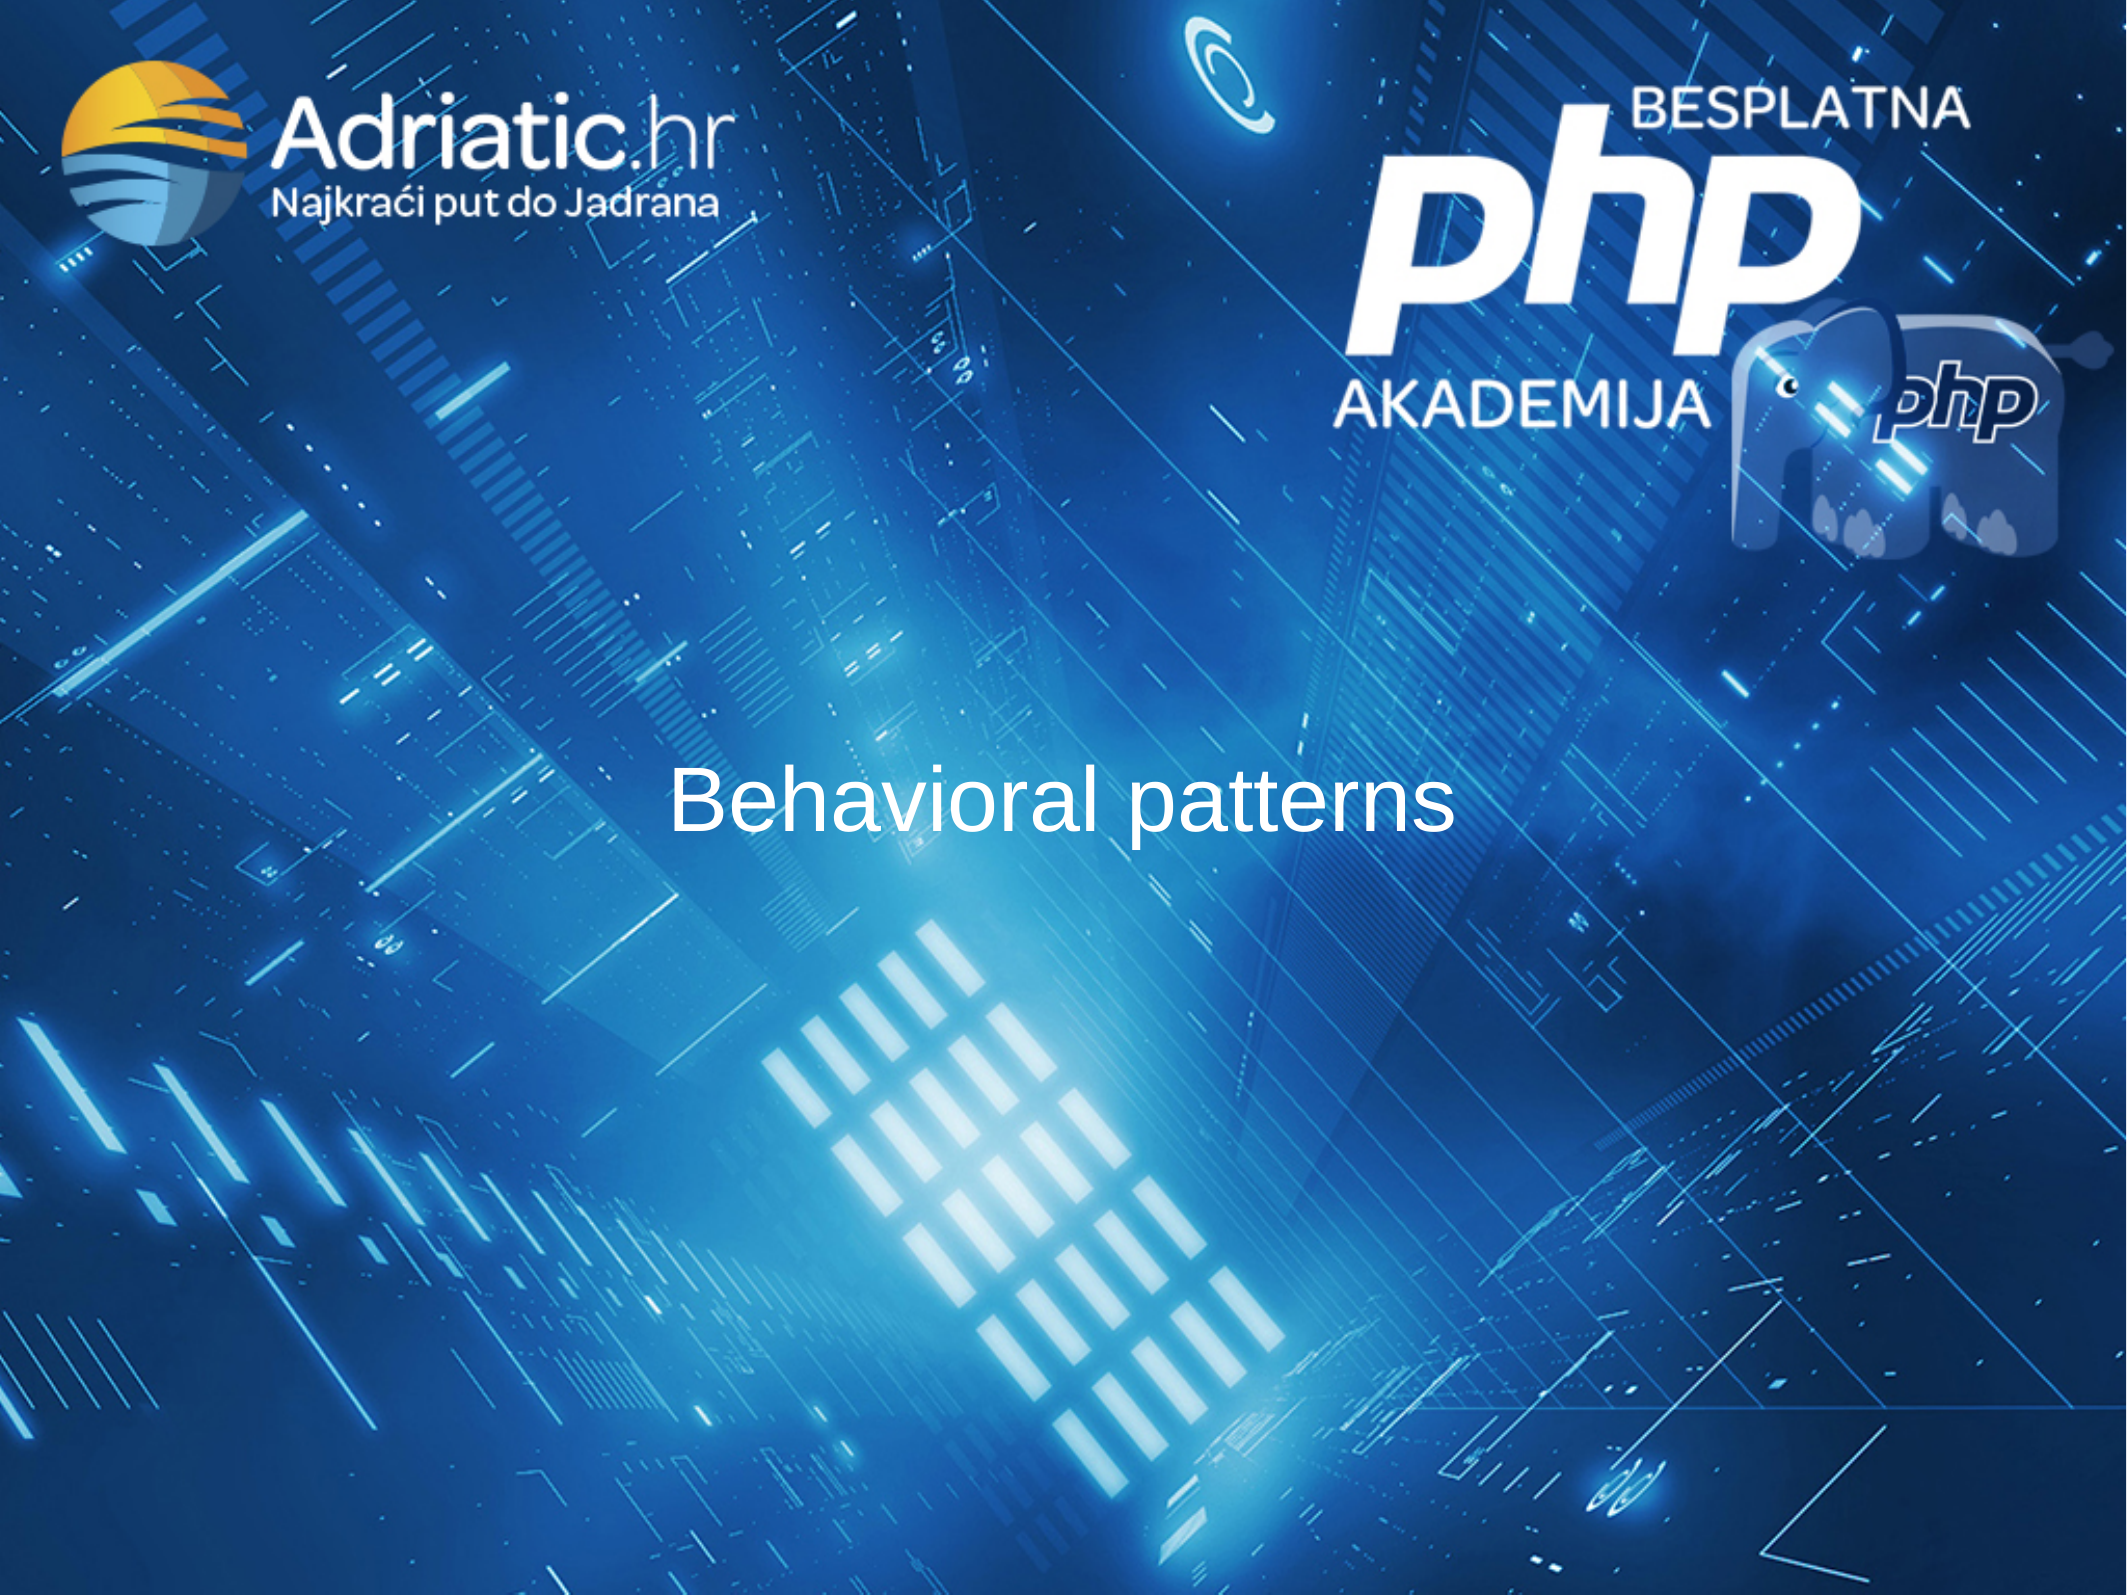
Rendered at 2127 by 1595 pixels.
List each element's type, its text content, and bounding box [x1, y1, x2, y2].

title Behavioral patterns [106, 666, 2020, 934]
picture [0, 0, 2127, 1595]
